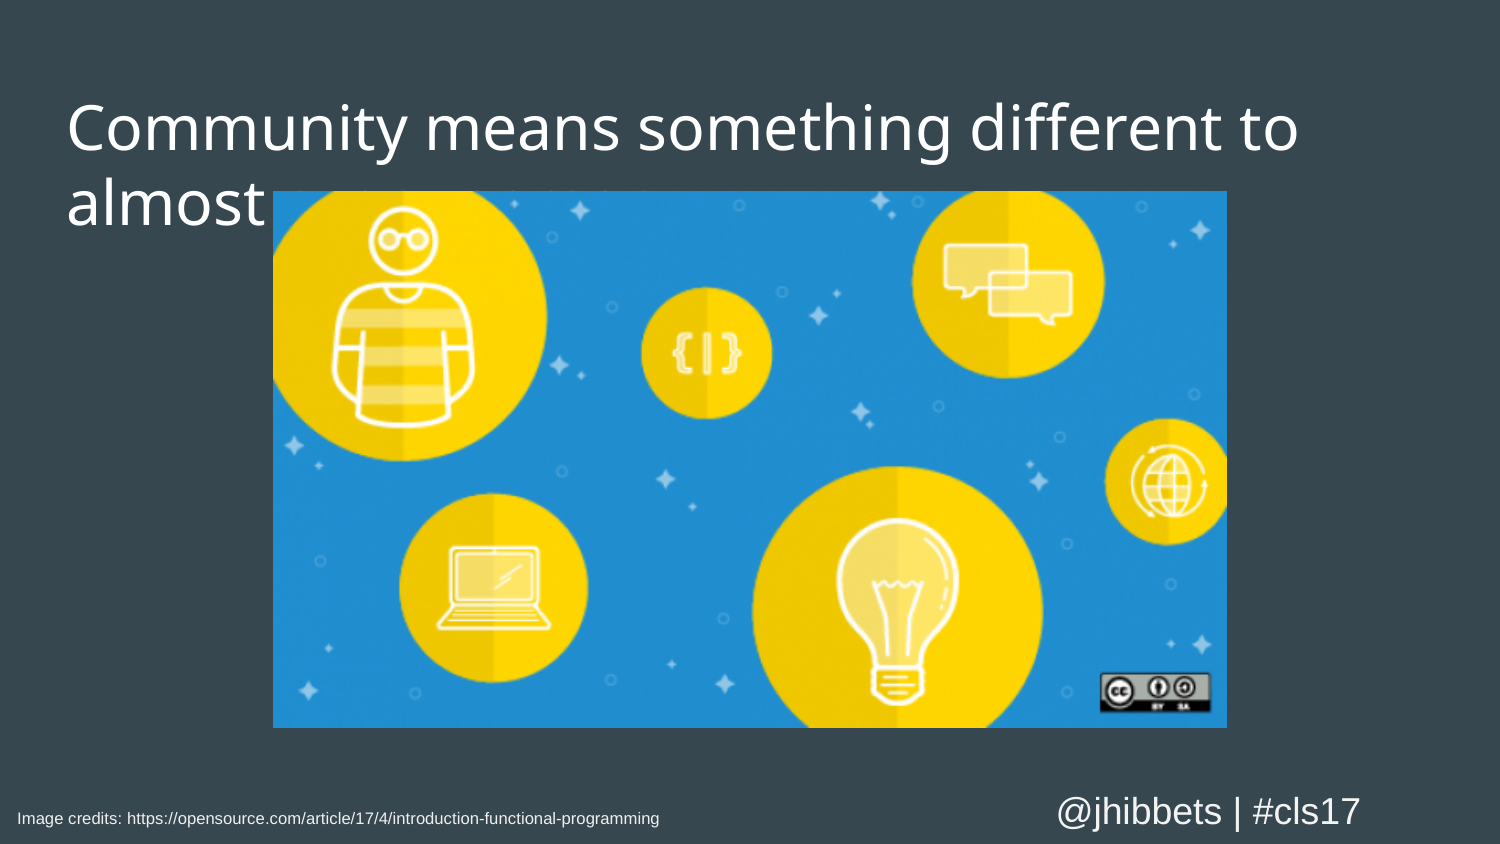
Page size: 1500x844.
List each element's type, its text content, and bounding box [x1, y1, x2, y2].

picture [273, 191, 1227, 728]
title Community means something different to almost every person [51, 72, 1449, 167]
text_box Image credits: https://opensource.com/article/17/4/introduction-functional-programming [2, 792, 773, 834]
